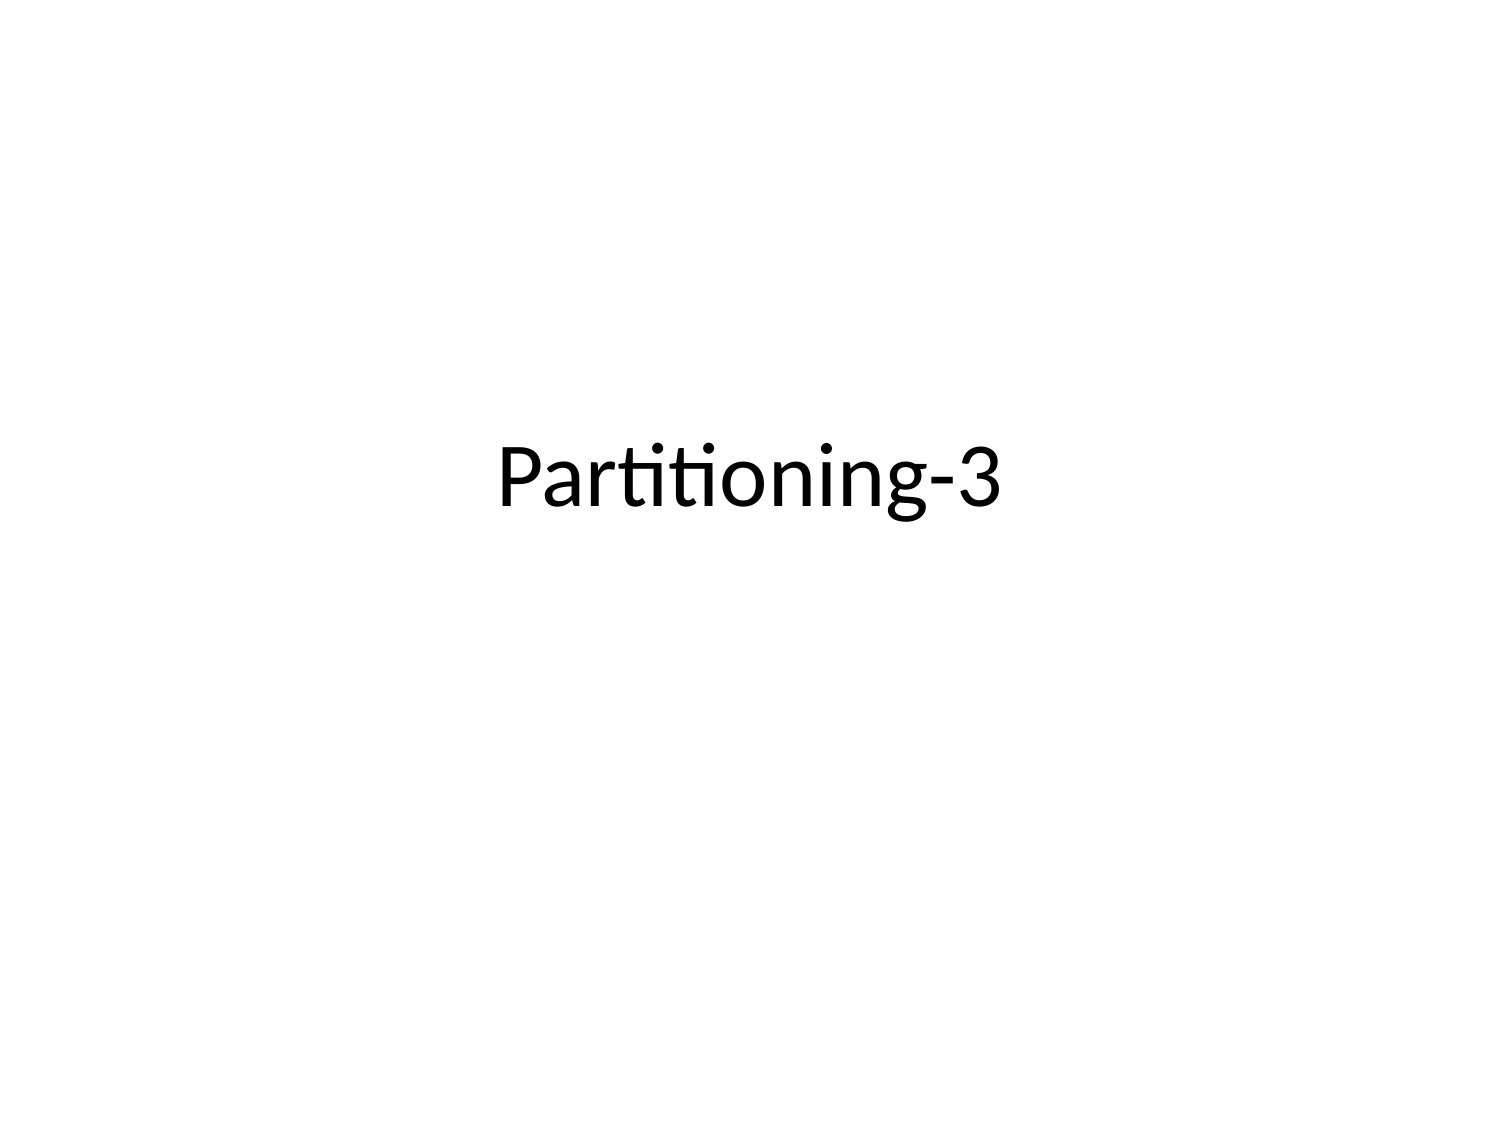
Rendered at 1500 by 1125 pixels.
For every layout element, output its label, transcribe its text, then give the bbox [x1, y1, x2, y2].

title Partitioning-3 [112, 349, 1388, 591]
